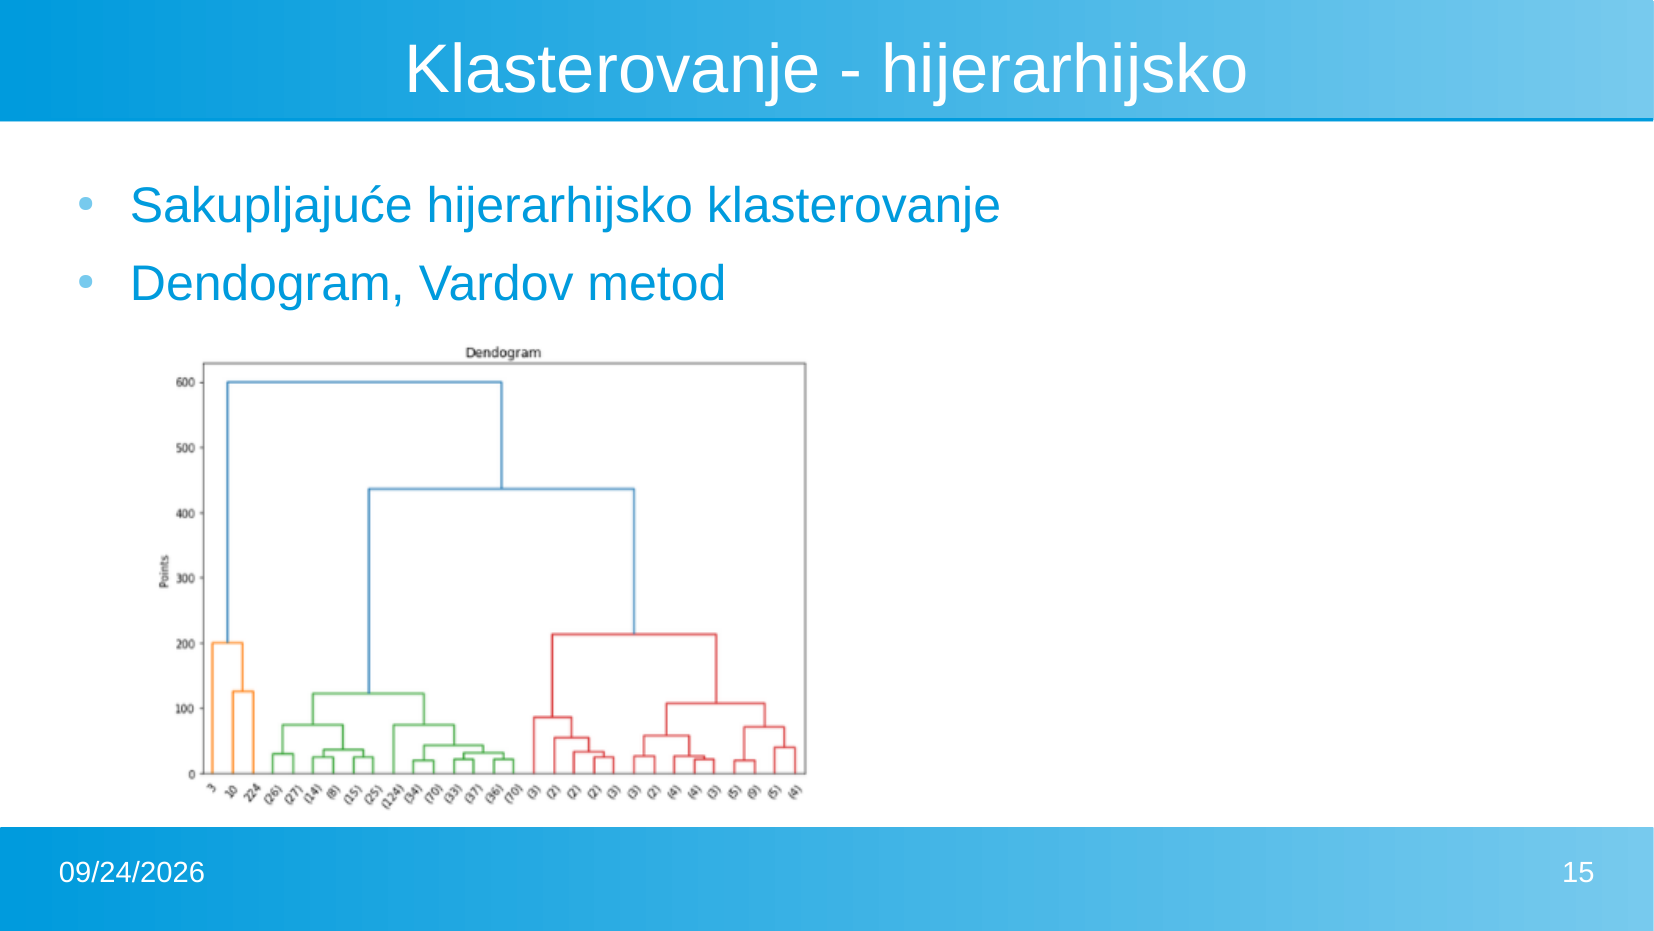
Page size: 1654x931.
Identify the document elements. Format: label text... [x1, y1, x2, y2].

title Klasterovanje - hijerarhijsko [59, 29, 1595, 108]
list Sakupljajuće hijerarhijsko klasterovanje Dendogram, Vardov metod [59, 177, 1595, 768]
picture [150, 337, 818, 811]
